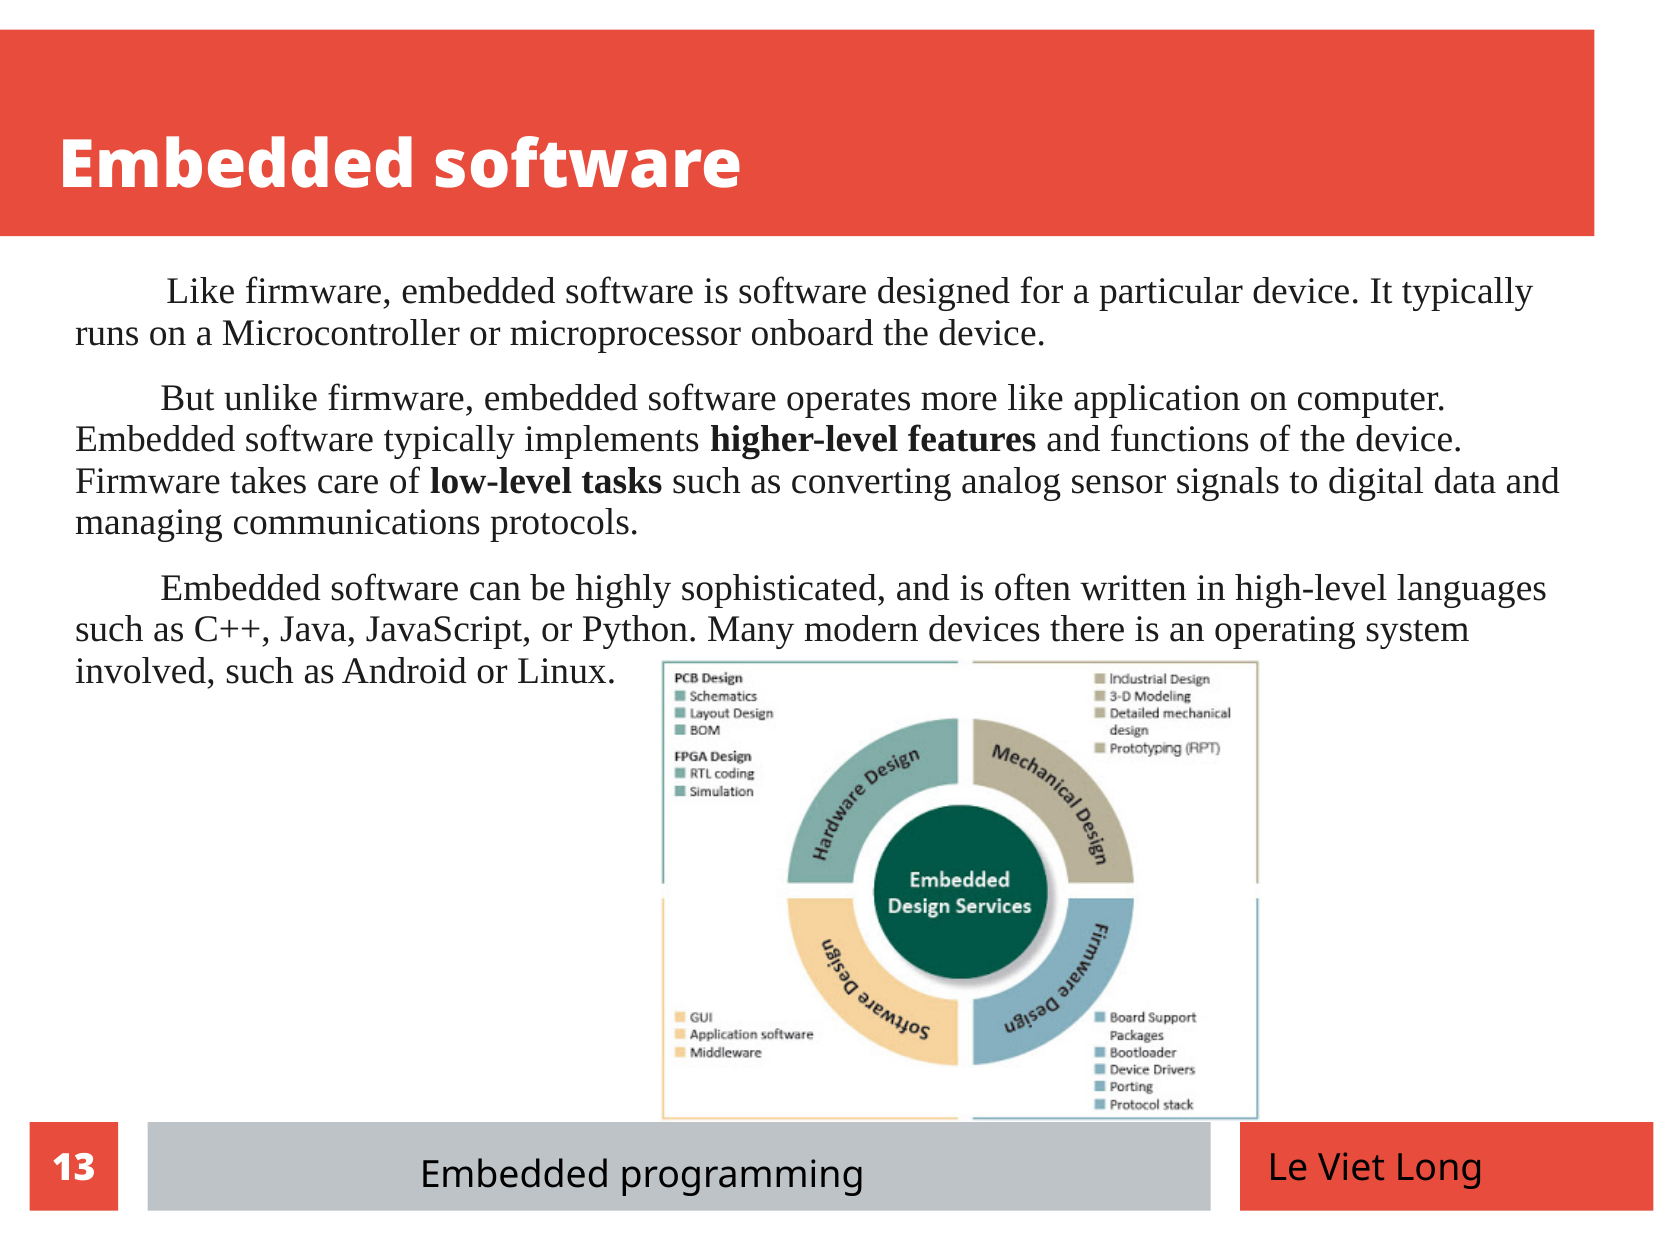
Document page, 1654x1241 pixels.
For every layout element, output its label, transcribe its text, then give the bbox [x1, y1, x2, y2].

picture [660, 659, 1261, 1122]
title Embedded software [59, 59, 1595, 207]
list Like firmware, embedded software is software designed for a particular device. It typically runs on a Microcontroller or microprocessor onboard the device. But unlike firmware, embedded software operates more like application on computer. Embedded software typically implements higher-level features and functions of the device. Firmware takes care of low-level tasks such as converting analog sensor signals to digital data and managing communications protocols. Embedded software can be highly sophisticated, and is often written in high-level languages such as C++, Java, JavaScript, or Python. Many modern devices there is an operating system involved, such as Android or Linux. [75, 270, 1581, 1038]
text_box Le Viet Long [1252, 1132, 1538, 1192]
text_box Embedded programming [405, 1140, 1021, 1199]
